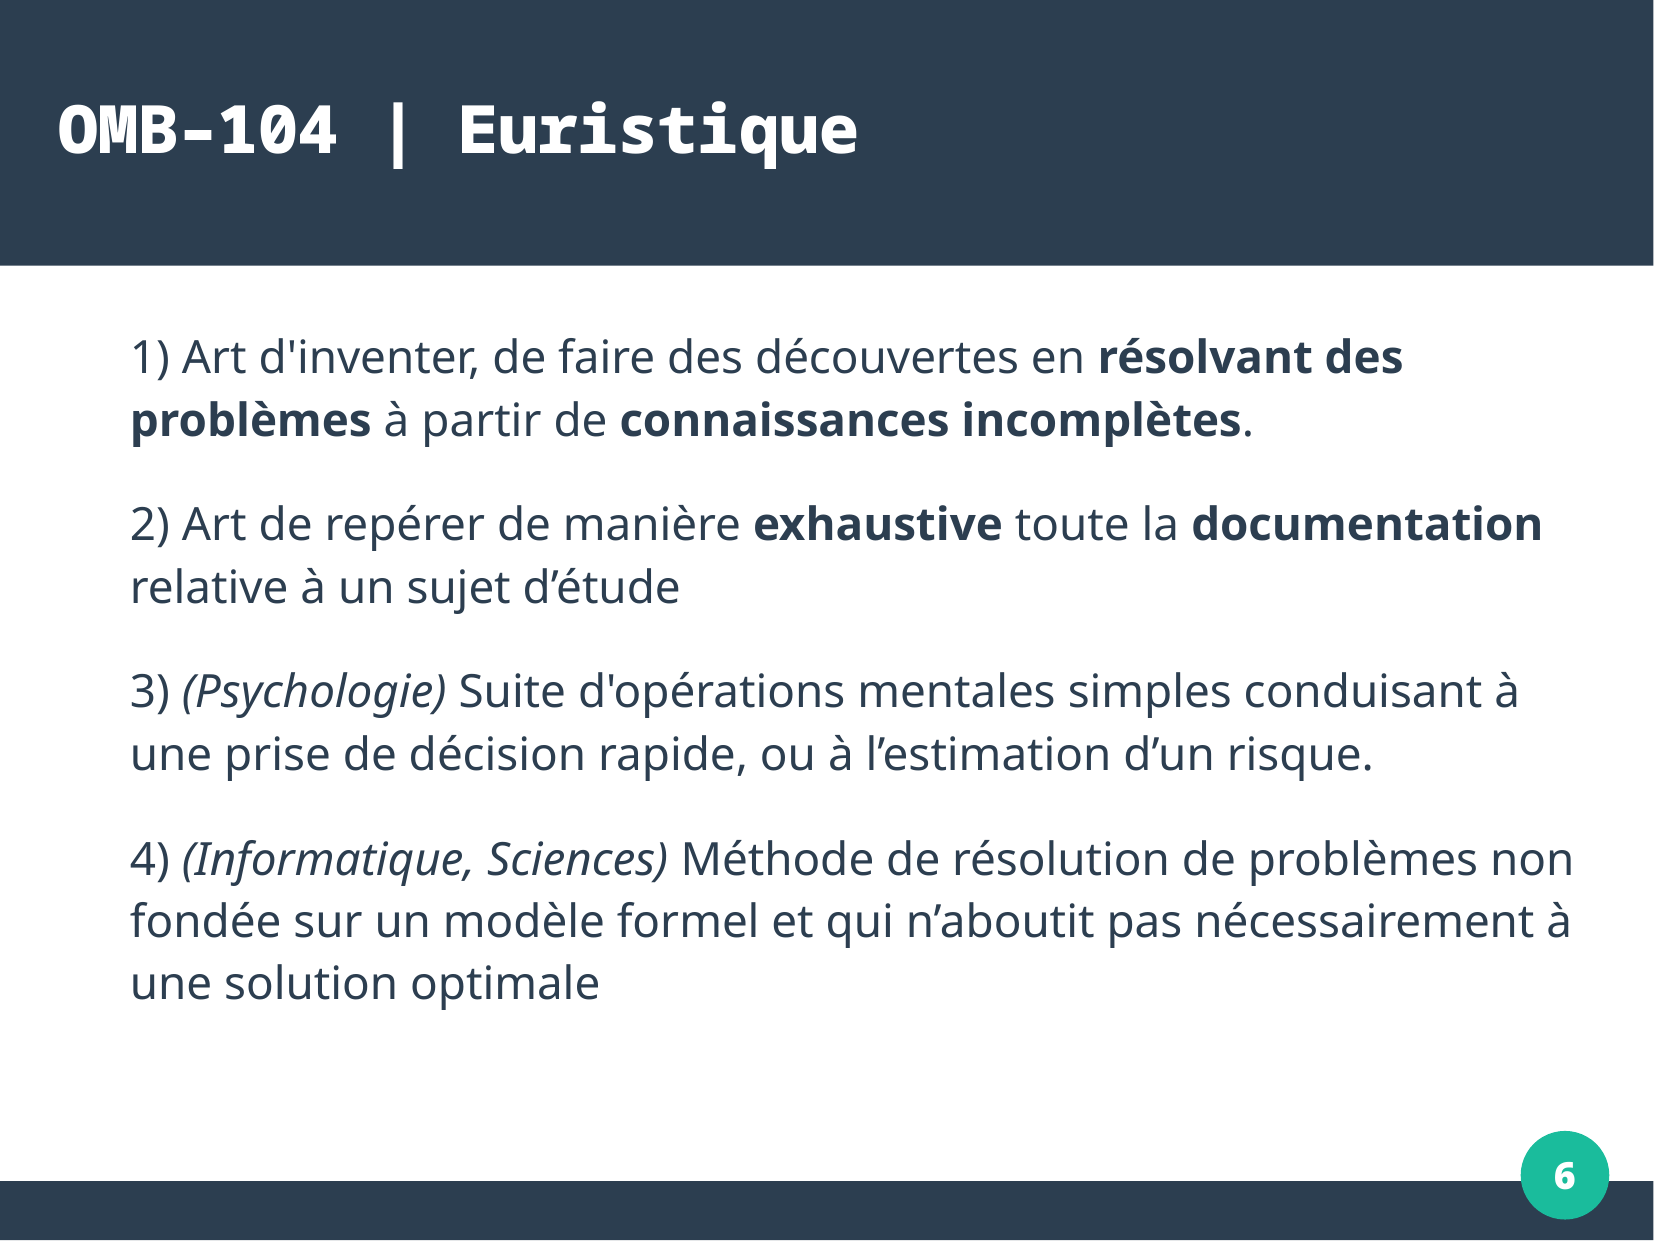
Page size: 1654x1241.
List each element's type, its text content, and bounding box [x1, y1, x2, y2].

title OMB–104 | Euristique [59, 49, 1595, 207]
list 1) Art d'inventer, de faire des découvertes en résolvant des problèmes à partir de connaissances incomplètes. 2) Art de repérer de manière exhaustive toute la documentation relative à un sujet d’étude 3) (Psychologie) Suite d'opérations mentales simples conduisant à une prise de décision rapide, ou à l’estimation d’un risque. 4) (Informatique, Sciences) Méthode de résolution de problèmes non fondée sur un modèle formel et qui n’aboutit pas nécessairement à une solution optimale [59, 324, 1595, 1152]
